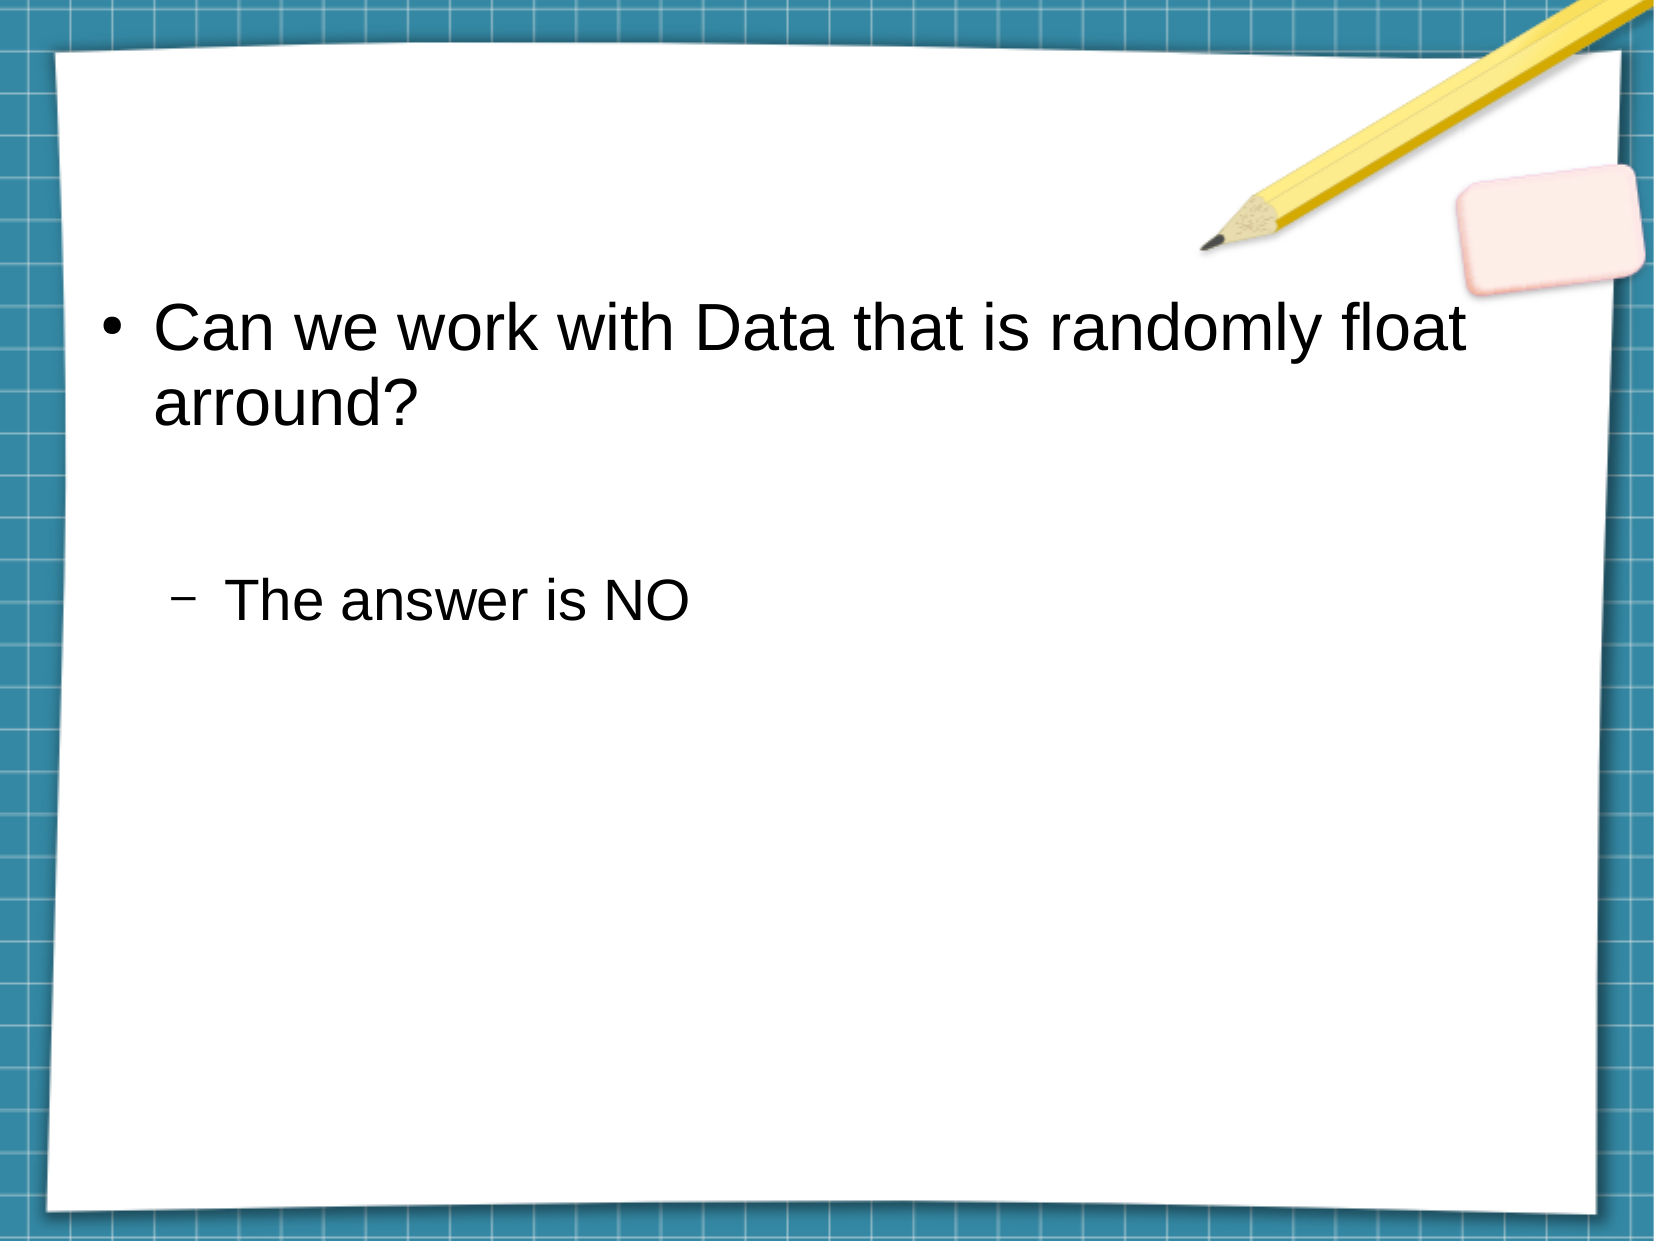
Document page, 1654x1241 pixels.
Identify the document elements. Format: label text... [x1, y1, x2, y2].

list Can we work with Data that is randomly float arround? The answer is NO [82, 290, 1571, 1010]
picture [0, 0, 1654, 1241]
